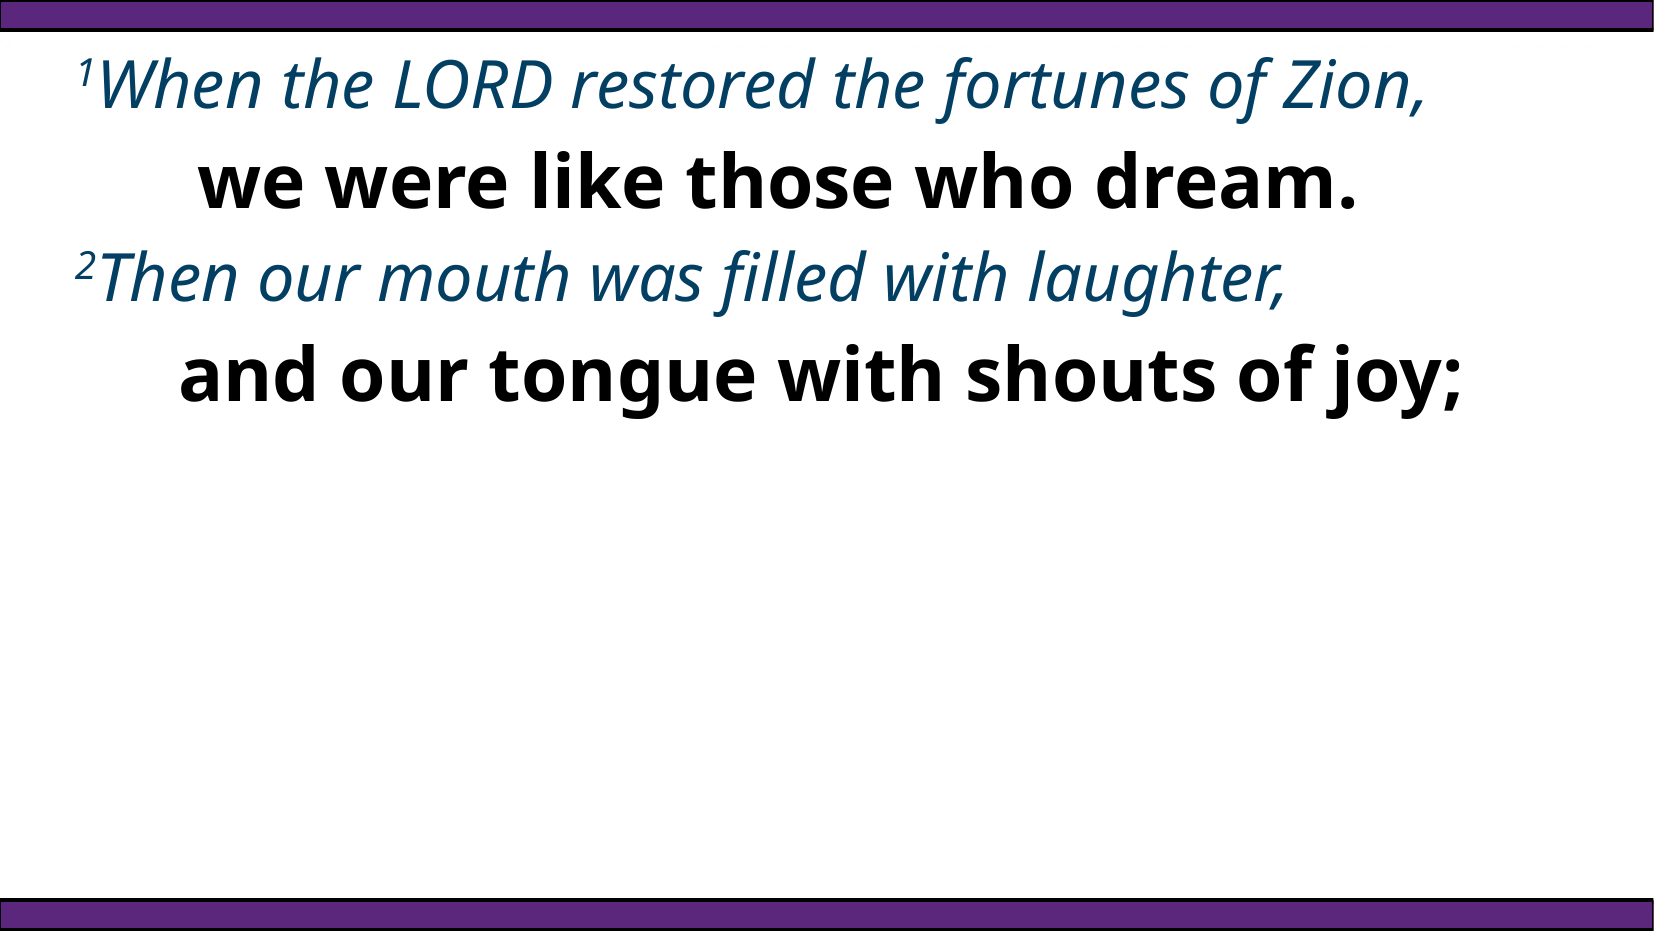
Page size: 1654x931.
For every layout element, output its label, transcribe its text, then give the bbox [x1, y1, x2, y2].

text_box 1When the LORD restored the fortunes of Zion, we were like those who dream. 2Then our mouth was filled with laughter, and our tongue with shouts of joy; [60, 30, 1591, 422]
text_box [0, 900, 1654, 931]
picture [0, 31, 1654, 900]
text_box [0, 0, 1654, 31]
